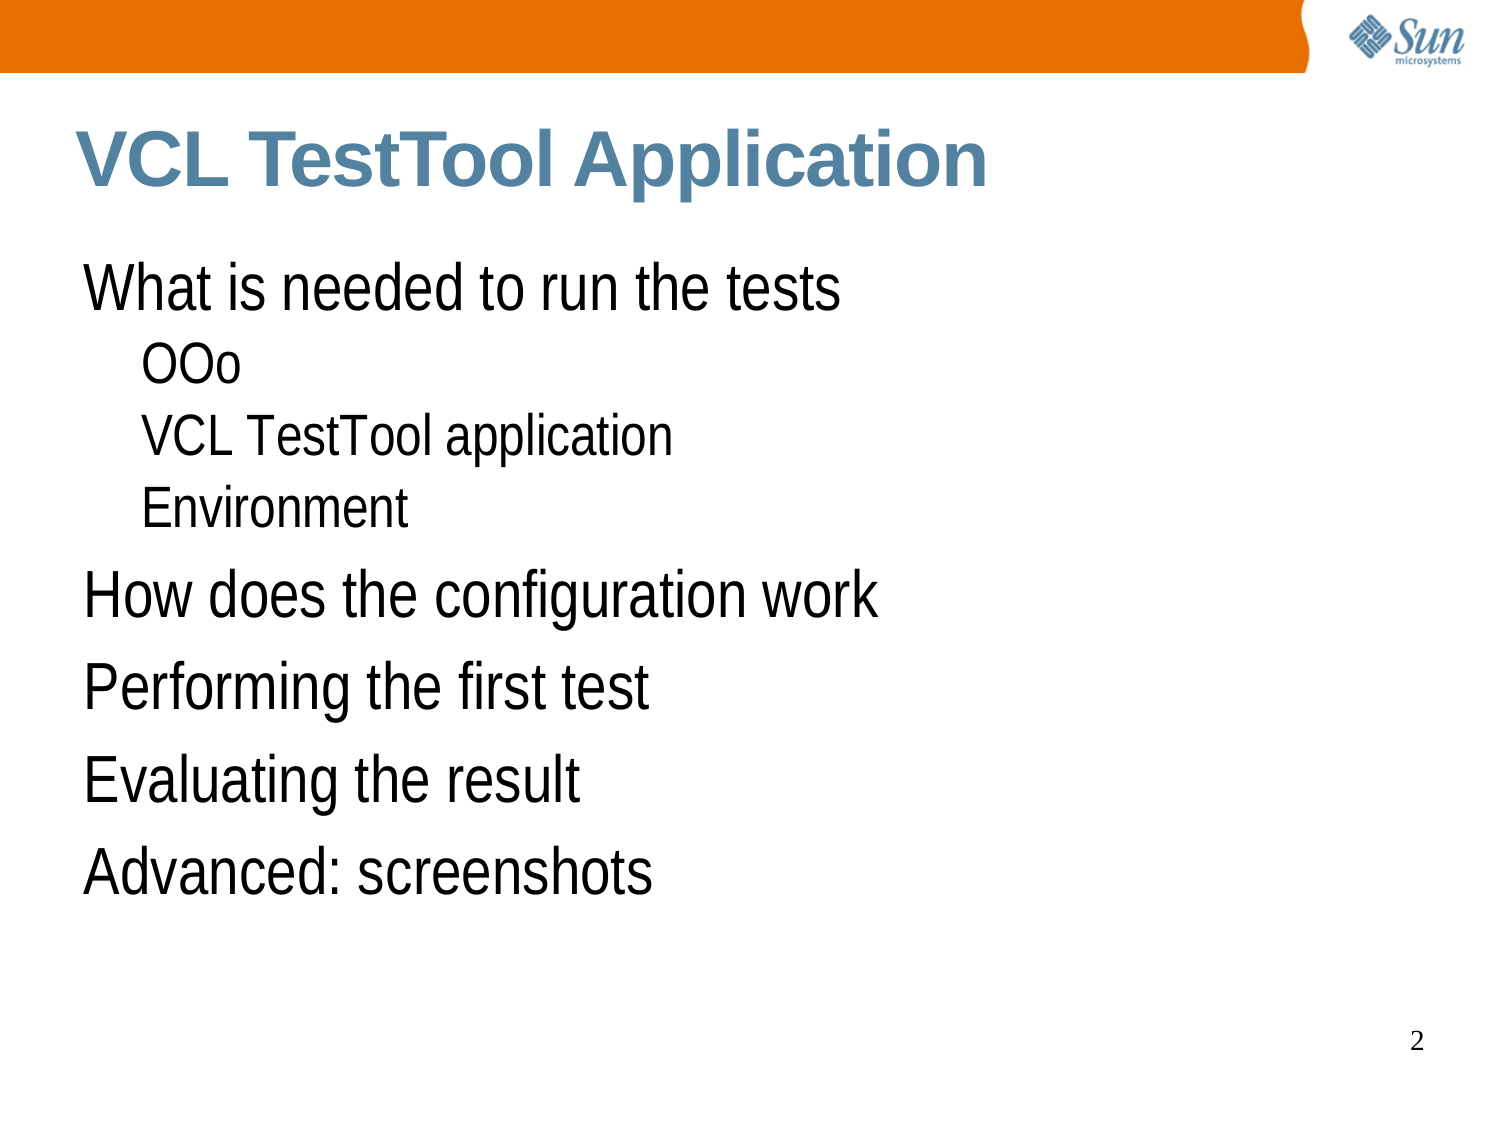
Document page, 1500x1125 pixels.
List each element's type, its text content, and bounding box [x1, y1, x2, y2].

picture [0, 0, 1500, 73]
list What is needed to run the tests OOo VCL TestTool application Environment How does the configuration work Performing the first test Evaluating the result Advanced: screenshots [64, 258, 1401, 1062]
title VCL TestTool Application [75, 123, 1437, 227]
